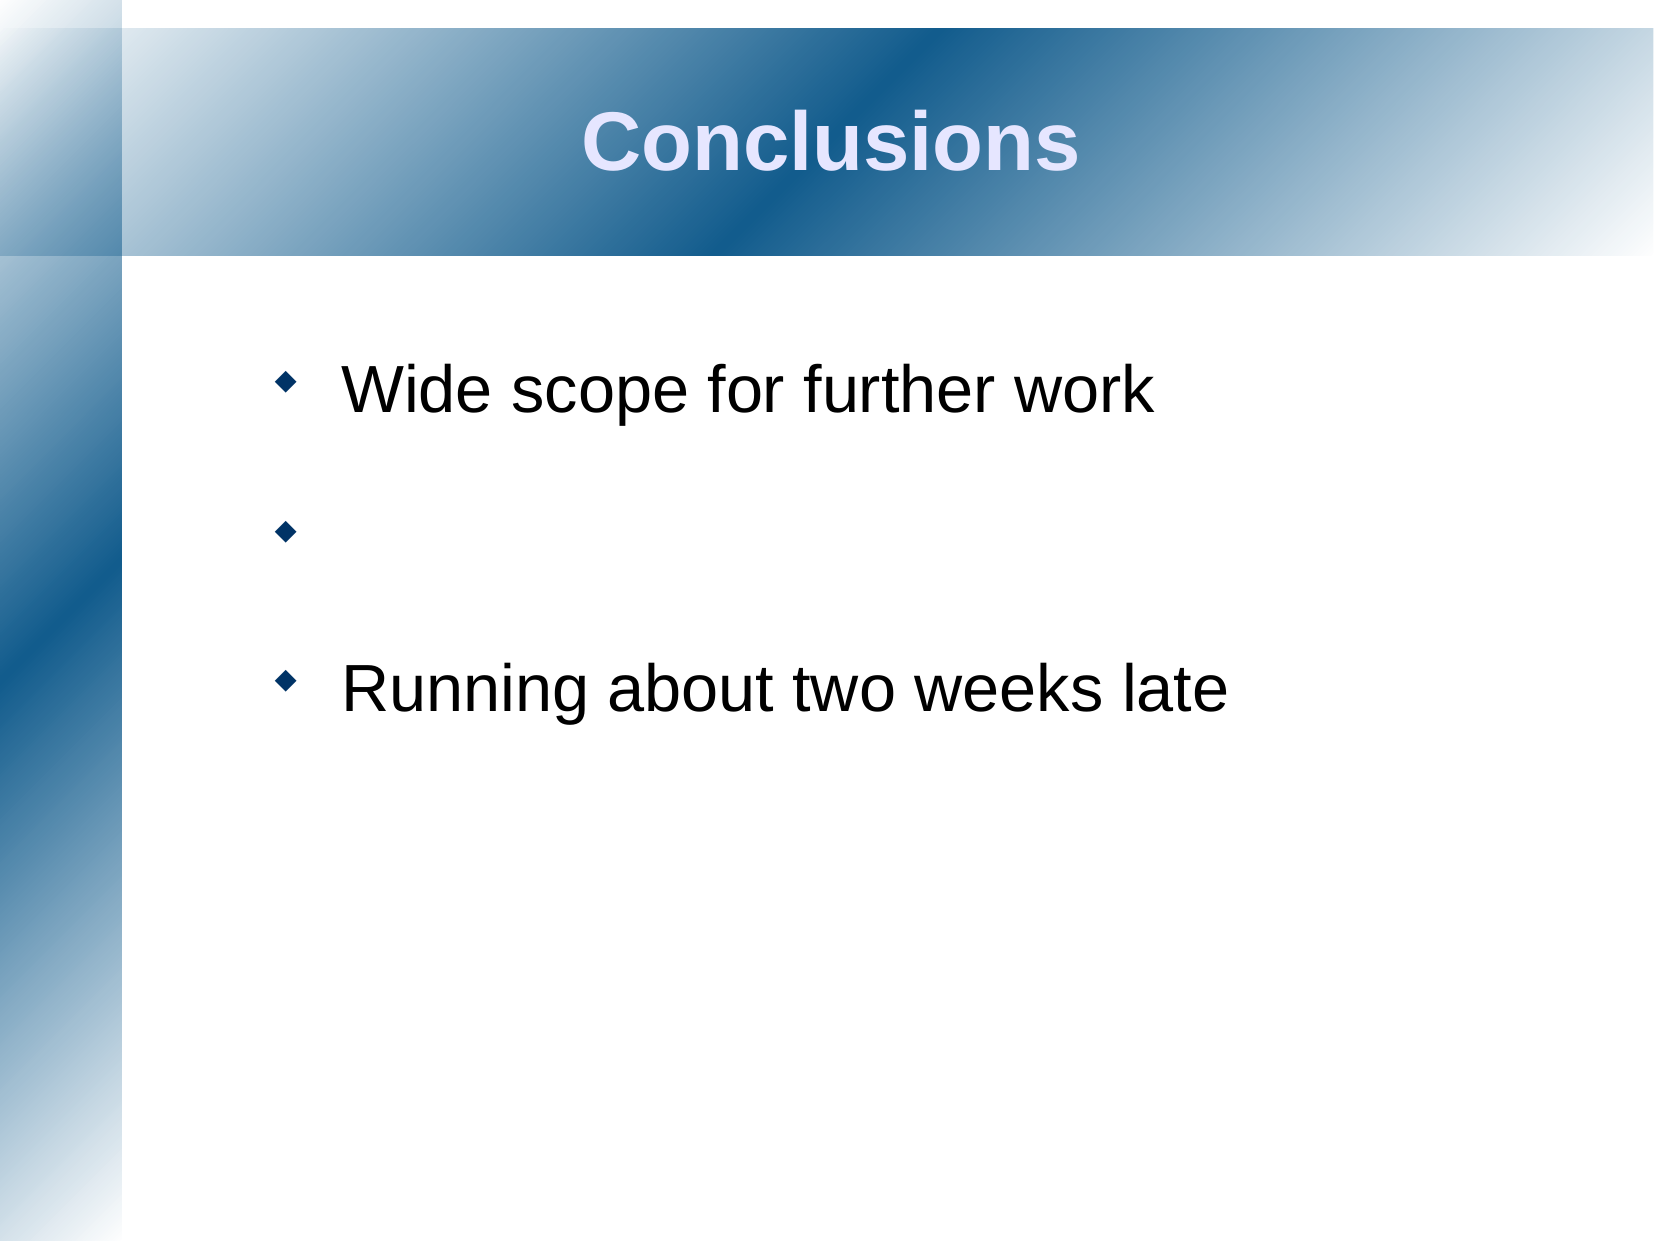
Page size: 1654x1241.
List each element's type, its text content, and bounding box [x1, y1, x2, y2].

title Conclusions [125, 37, 1538, 246]
list Wide scope for further work Running about two weeks late [258, 351, 1633, 1207]
